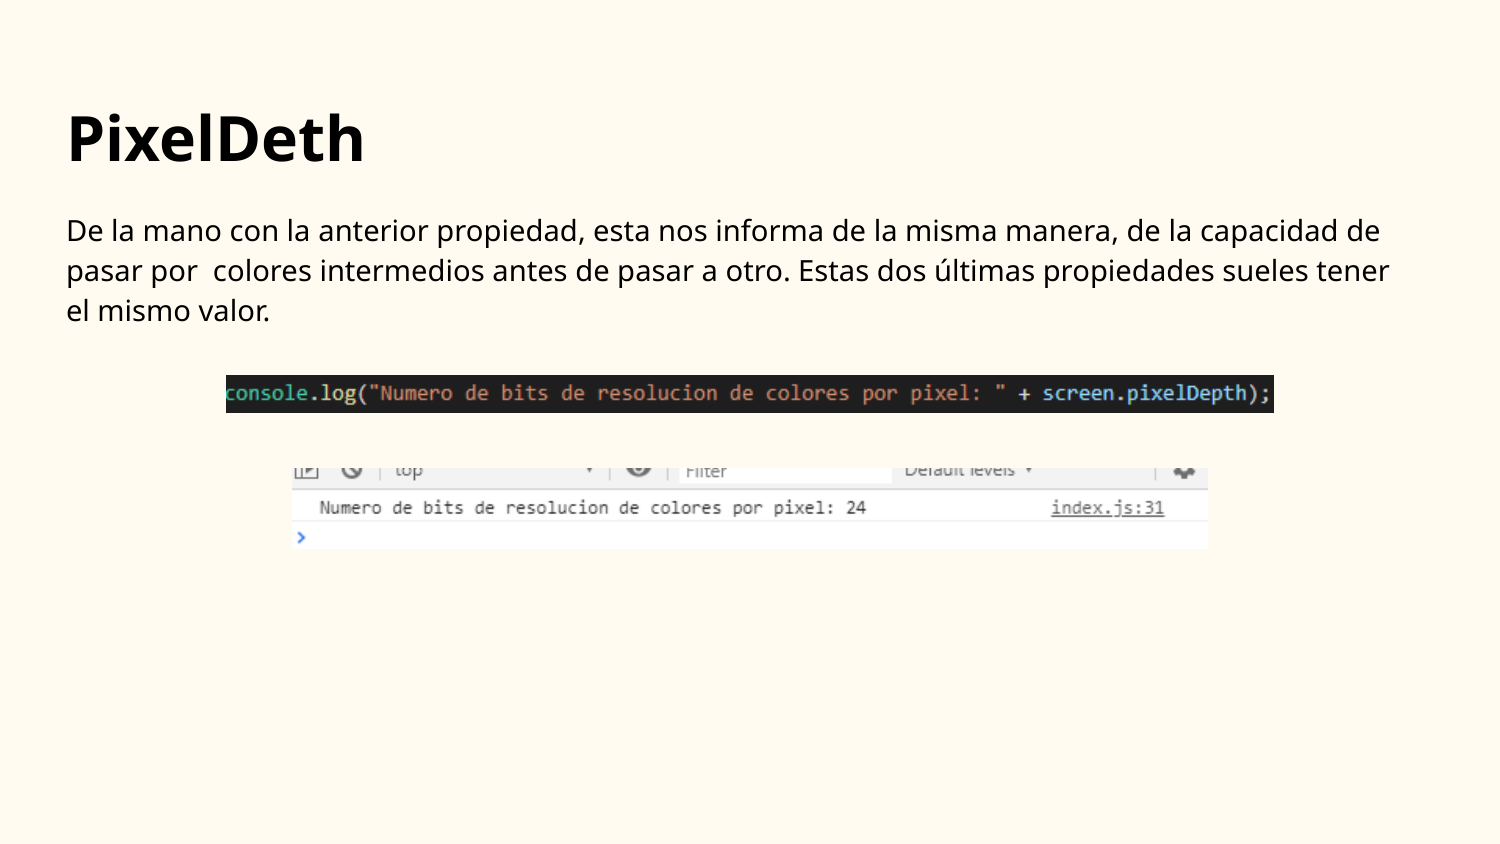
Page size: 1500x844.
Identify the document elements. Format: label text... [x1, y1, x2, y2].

picture [292, 468, 1208, 549]
picture [226, 375, 1274, 413]
list De la mano con la anterior propiedad, esta nos informa de la misma manera, de la capacidad de pasar por colores intermedios antes de pasar a otro. Estas dos últimas propiedades sueles tener el mismo valor. [51, 192, 1434, 293]
title PixelDeth [51, 72, 1449, 174]
